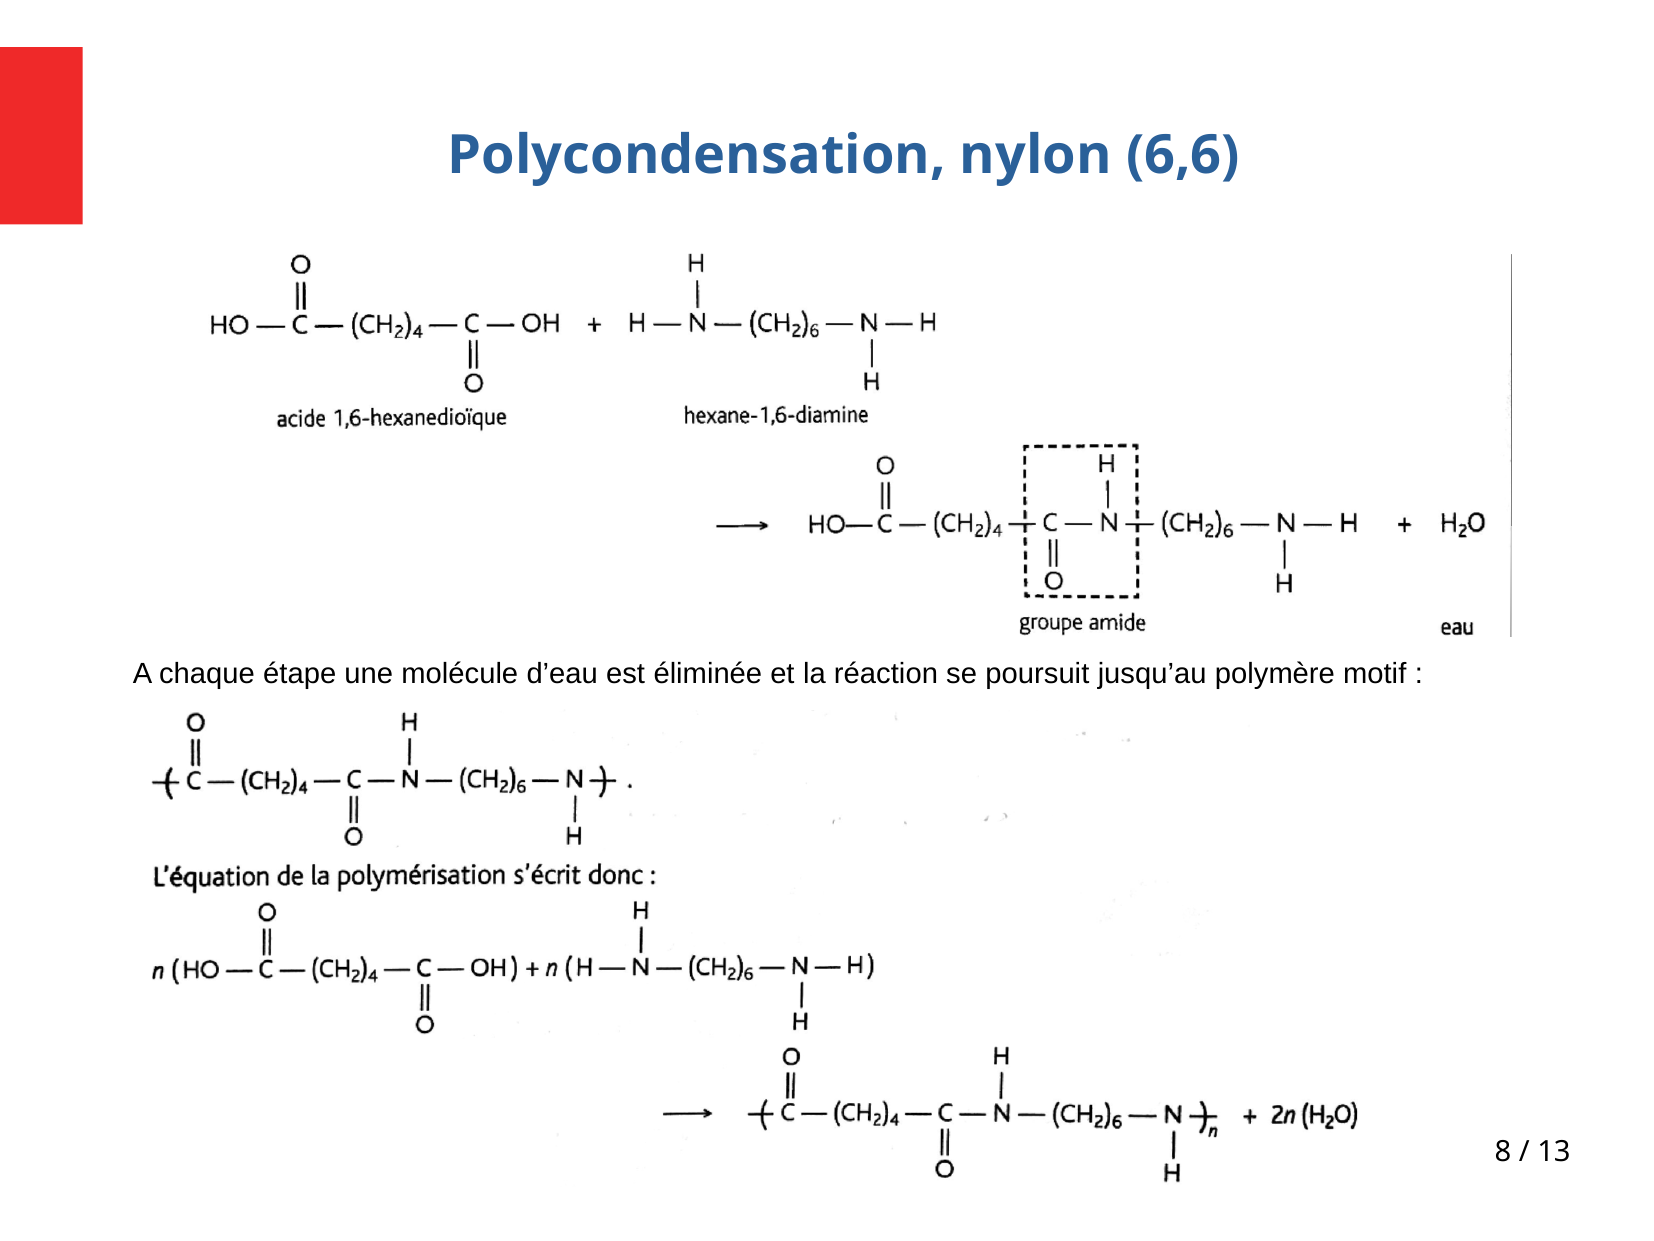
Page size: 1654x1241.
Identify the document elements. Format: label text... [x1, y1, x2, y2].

text_box A chaque étape une molécule d’eau est éliminée et la réaction se poursuit jusqu’au polymère motif : [118, 649, 1477, 749]
title Polycondensation, nylon (6,6) [118, 49, 1571, 257]
picture [199, 250, 1512, 637]
picture [129, 749, 1371, 1187]
